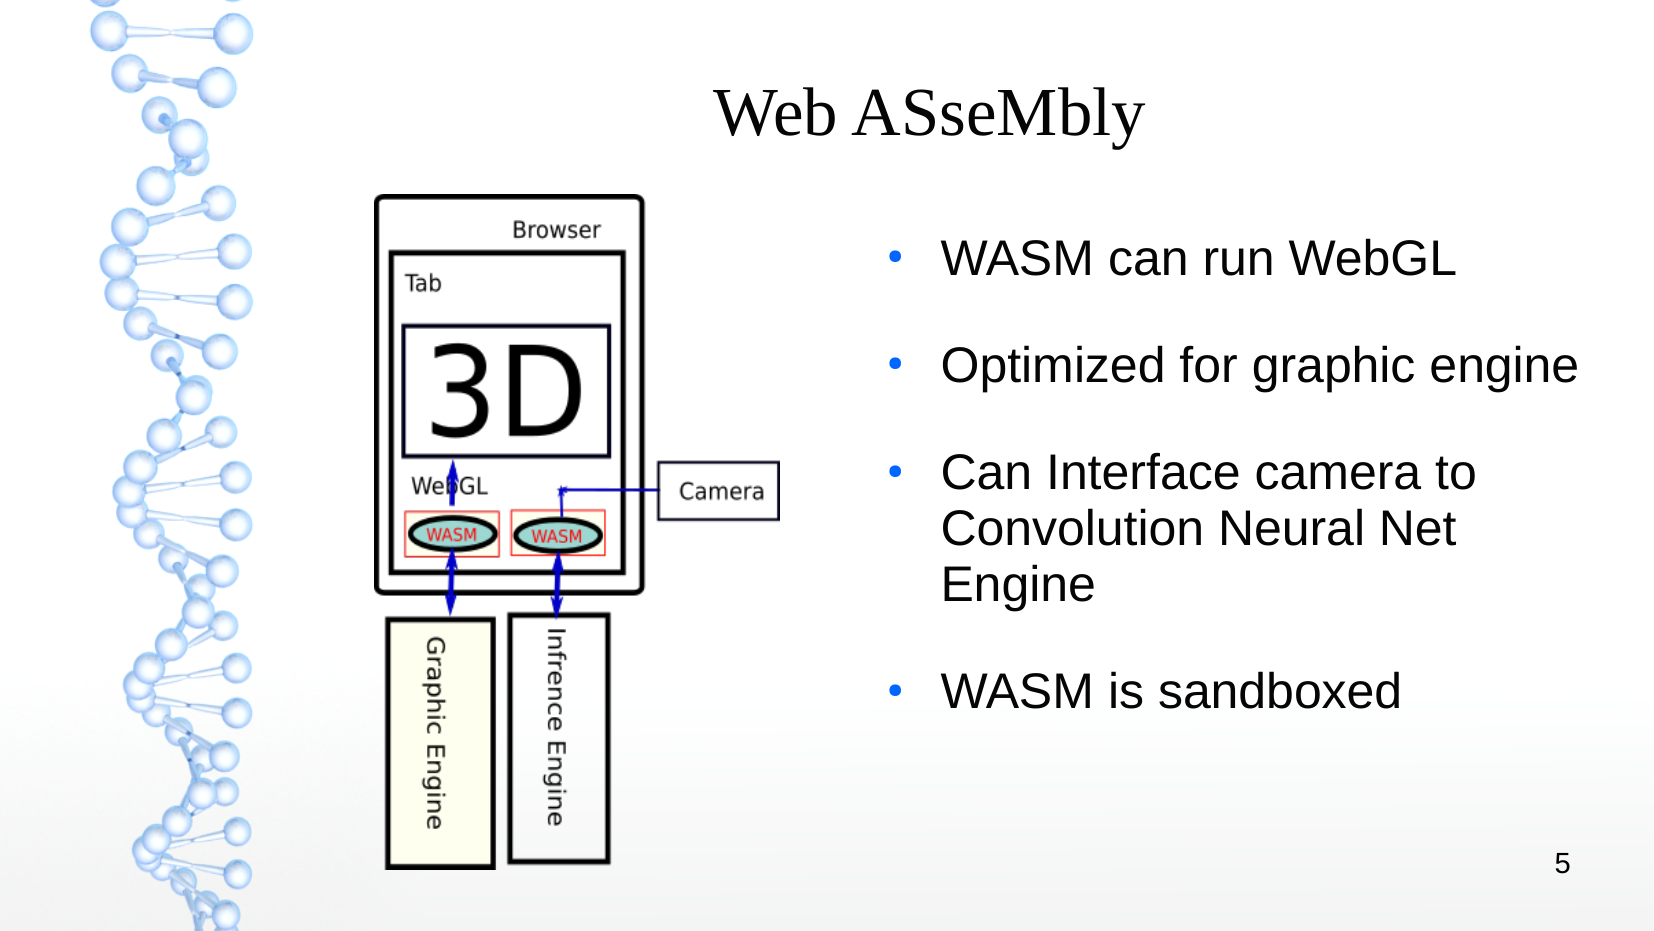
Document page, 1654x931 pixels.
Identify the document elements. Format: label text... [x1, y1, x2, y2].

title Web ASseMbly [265, 35, 1595, 189]
picture [0, 0, 1654, 931]
text_box WASM can run WebGL Optimized for graphic engine Can Interface camera to Convolution Neural Net Engine WASM is sandboxed [855, 222, 1606, 751]
